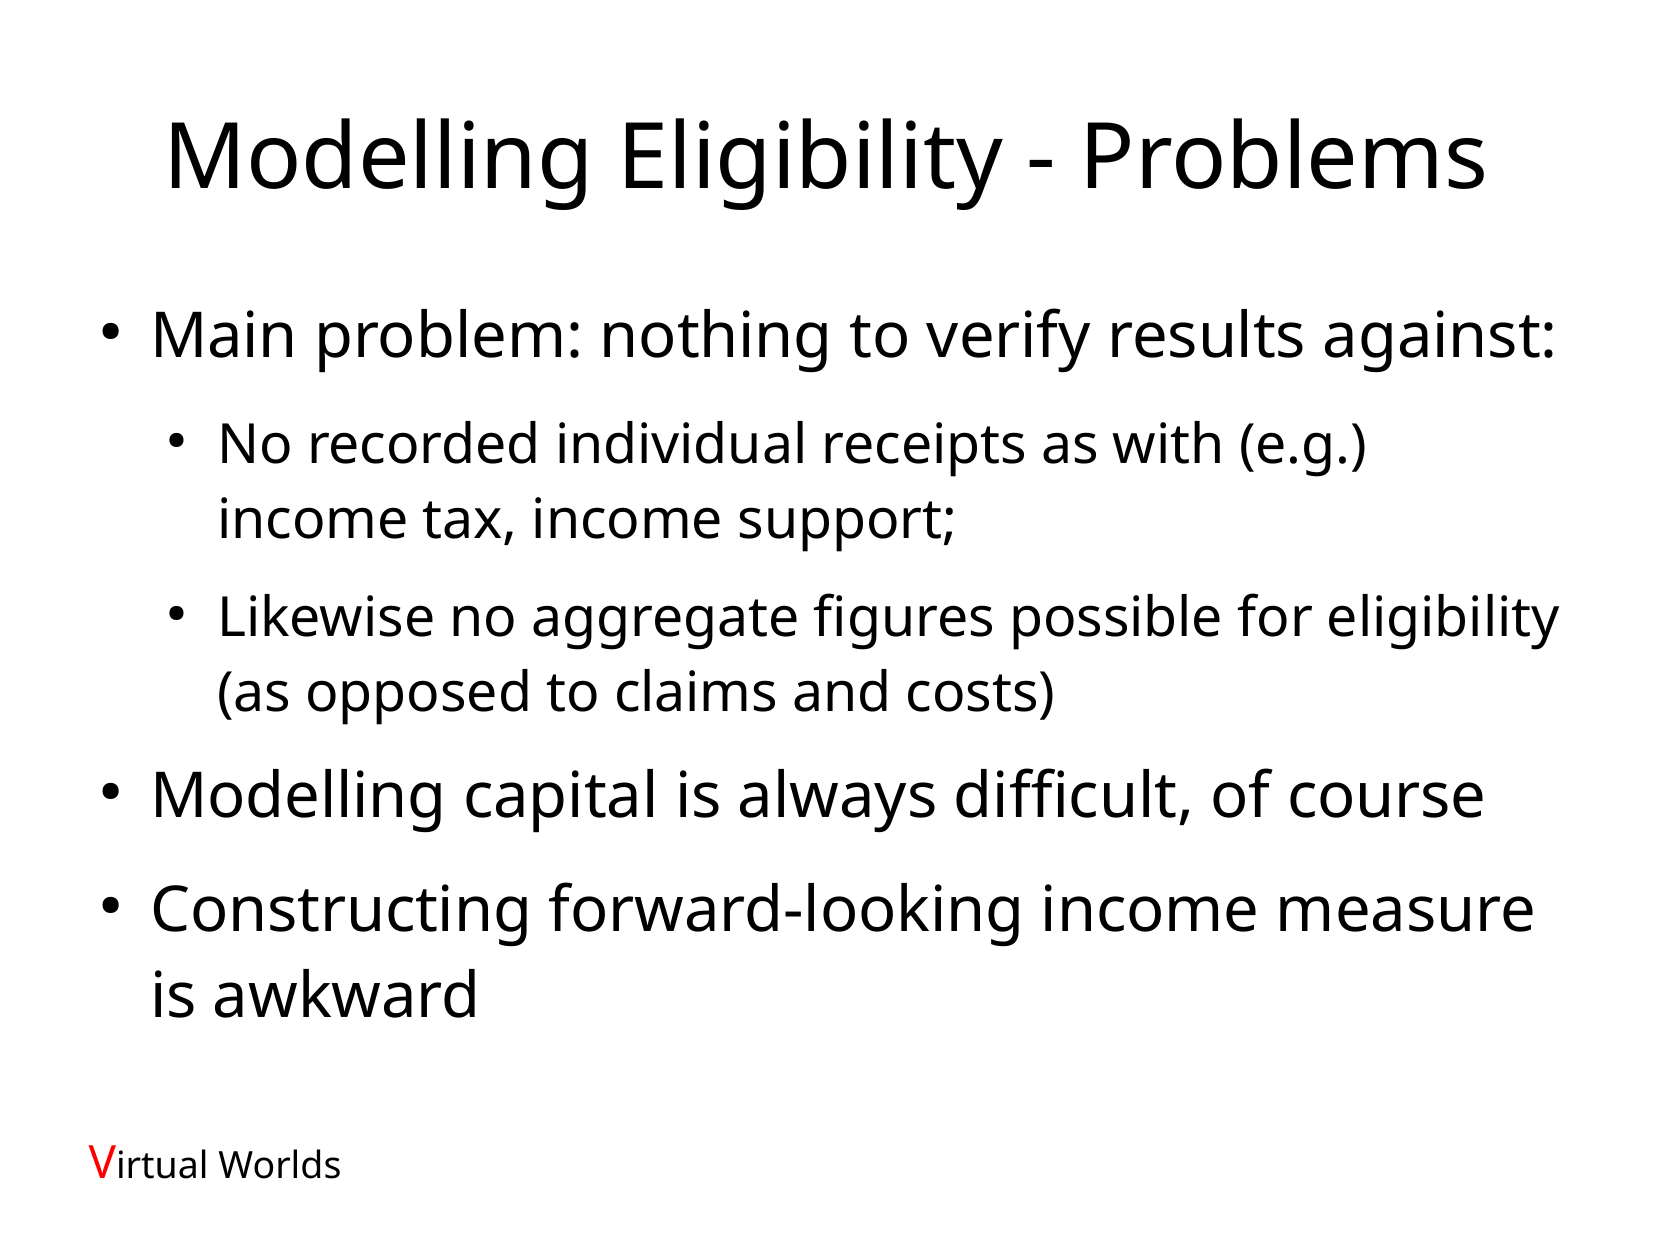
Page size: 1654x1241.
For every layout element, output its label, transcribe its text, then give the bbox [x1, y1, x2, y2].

list Main problem: nothing to verify results against: No recorded individual receipts as with (e.g.) income tax, income support; Likewise no aggregate figures possible for eligibility (as opposed to claims and costs) Modelling capital is always difficult, of course Constructing forward-looking income measure is awkward [82, 290, 1571, 1109]
title Modelling Eligibility - Problems [82, 56, 1571, 250]
